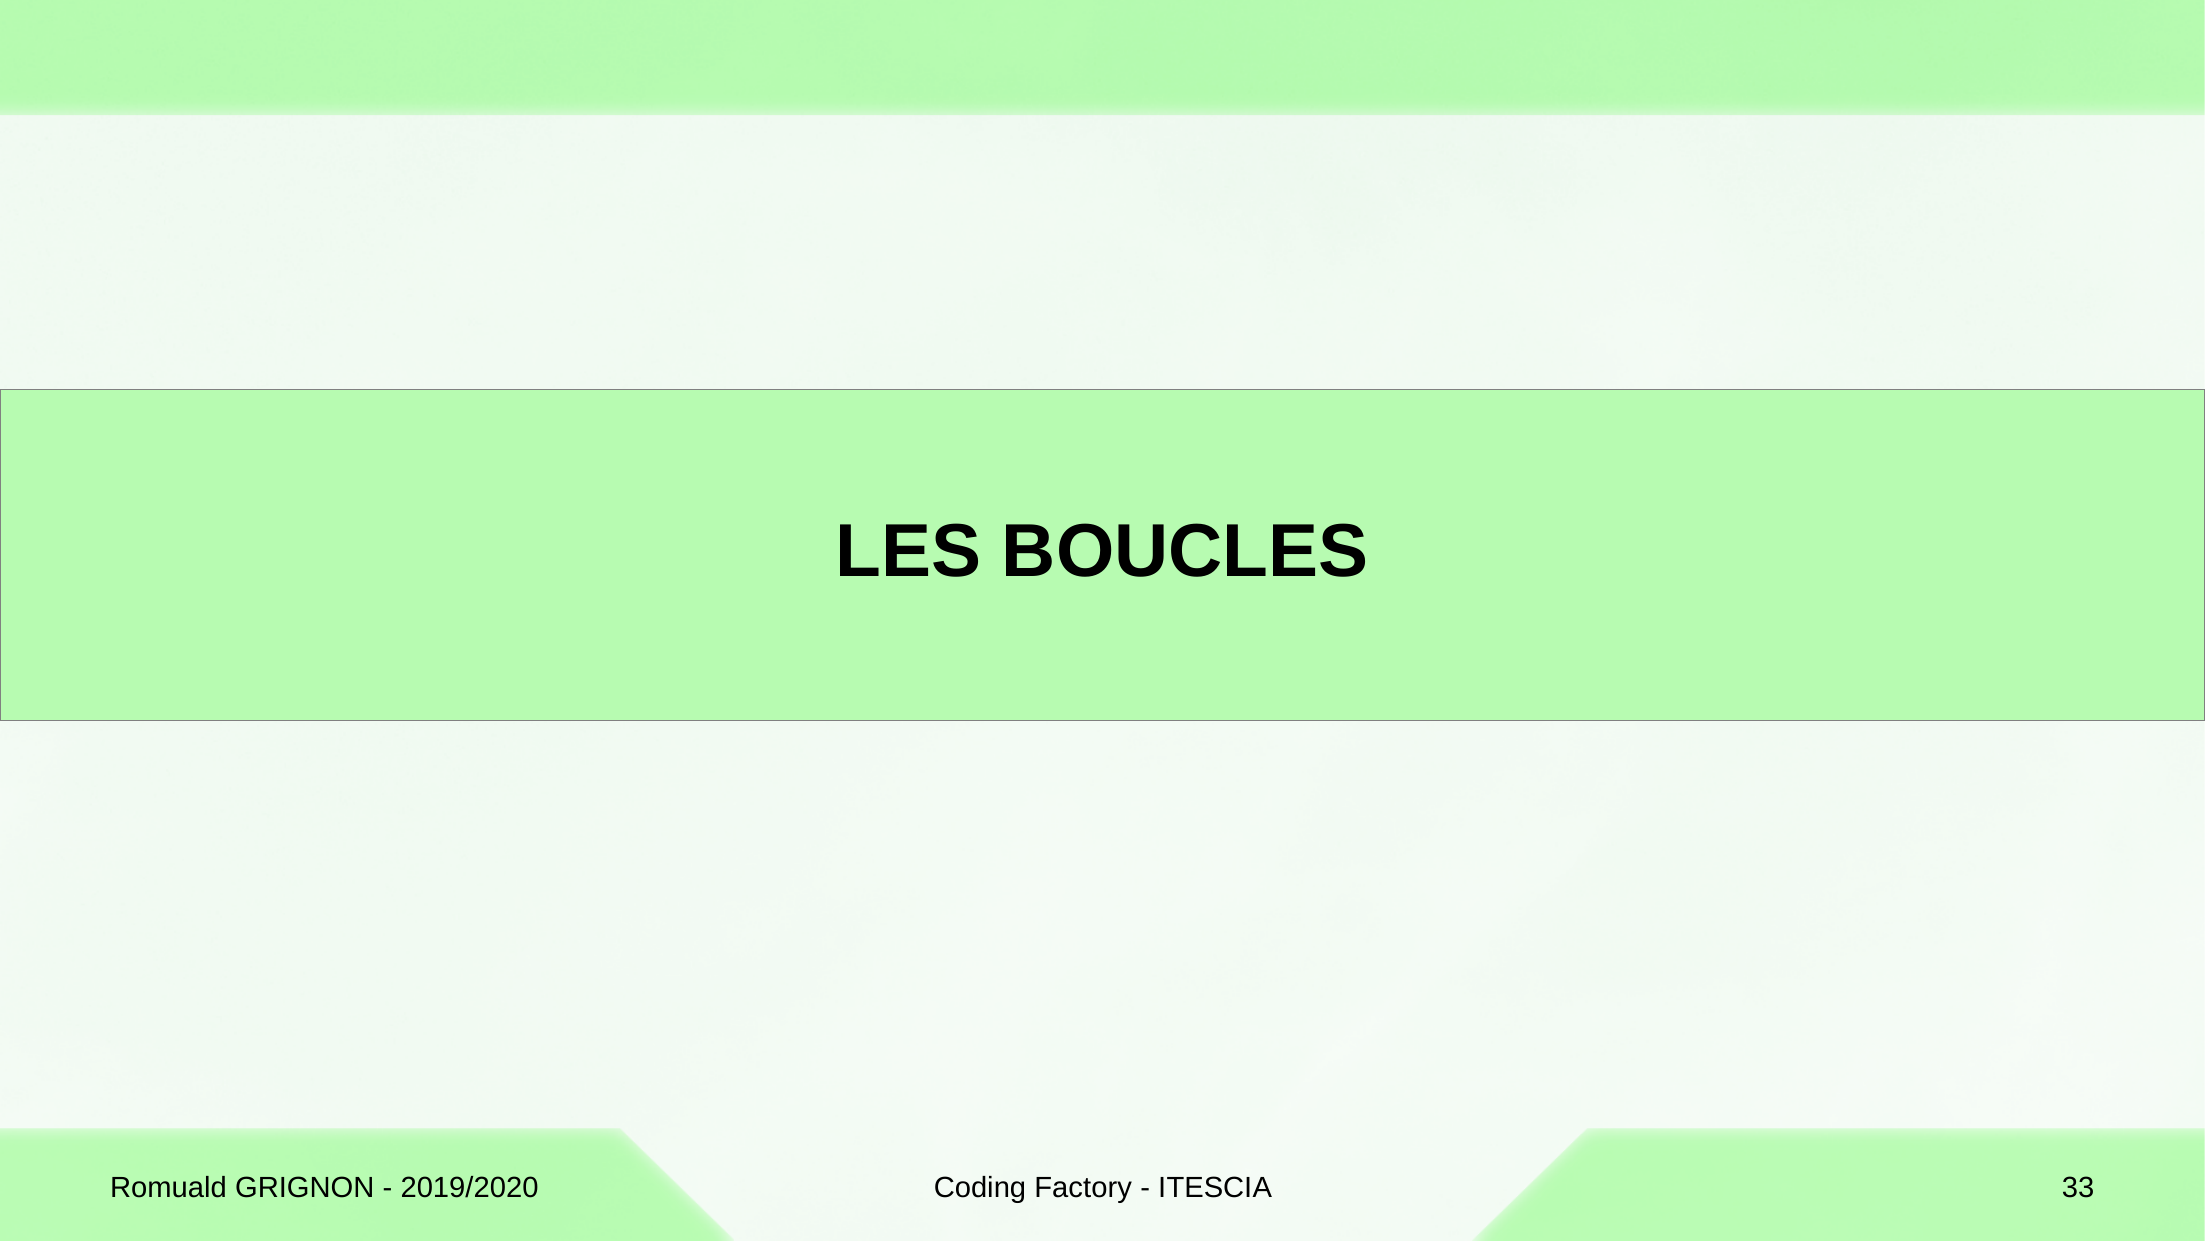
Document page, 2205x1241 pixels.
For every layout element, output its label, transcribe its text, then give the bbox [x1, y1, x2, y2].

text_box [2095, 389, 2205, 721]
text_box [0, 389, 110, 721]
picture [0, 721, 2205, 1241]
subtitle LES BOUCLES [110, 25, 2095, 1085]
picture [0, 0, 2205, 389]
